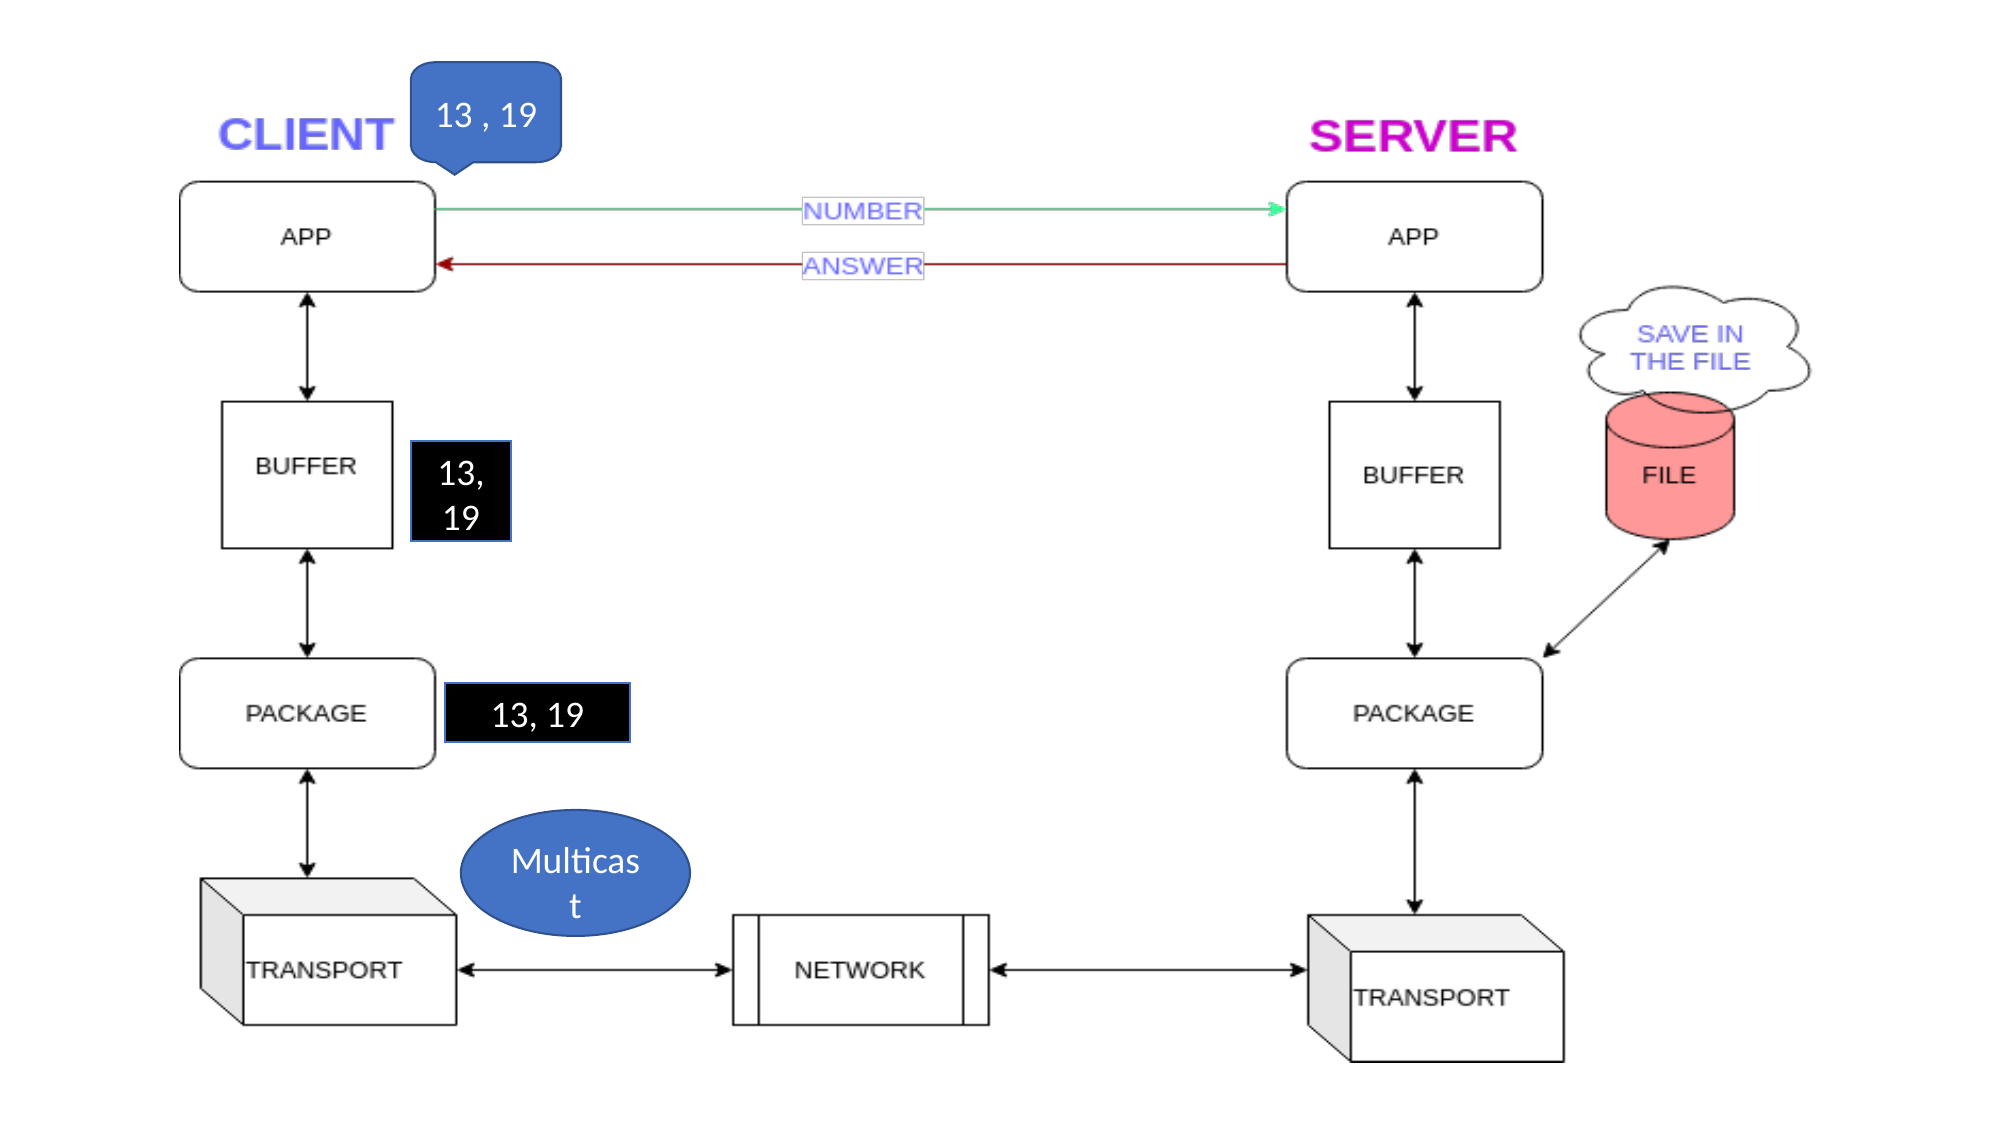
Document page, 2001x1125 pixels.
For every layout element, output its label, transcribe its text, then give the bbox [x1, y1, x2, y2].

picture [179, 62, 1821, 1063]
text_box 13, 19 [411, 441, 511, 541]
text_box 13, 19 [445, 683, 630, 742]
text_box 13 , 19 [410, 62, 562, 175]
text_box Multicast [460, 809, 691, 936]
